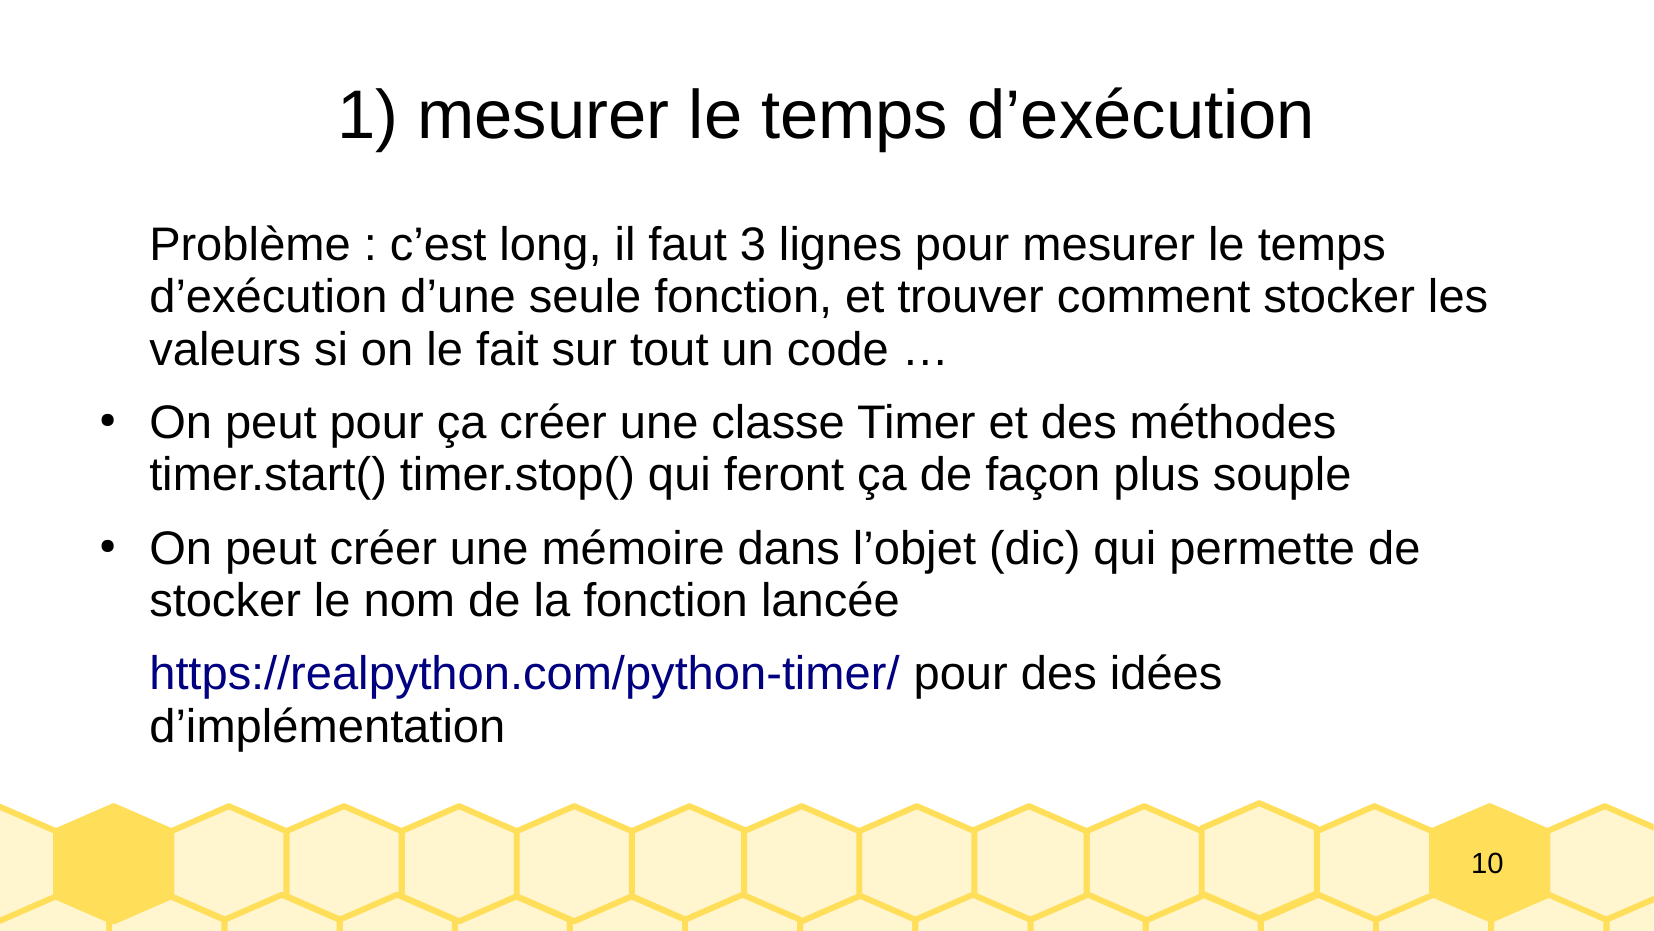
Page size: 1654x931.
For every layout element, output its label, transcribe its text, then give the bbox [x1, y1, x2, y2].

list Problème : c’est long, il faut 3 lignes pour mesurer le temps d’exécution d’une seule fonction, et trouver comment stocker les valeurs si on le fait sur tout un code … On peut pour ça créer une classe Timer et des méthodes timer.start() timer.stop() qui feront ça de façon plus souple On peut créer une mémoire dans l’objet (dic) qui permette de stocker le nom de la fonction lancée https://realpython.com/python-timer/ pour des idées d’implémentation [82, 217, 1571, 758]
title 1) mesurer le temps d’exécution [82, 37, 1571, 193]
